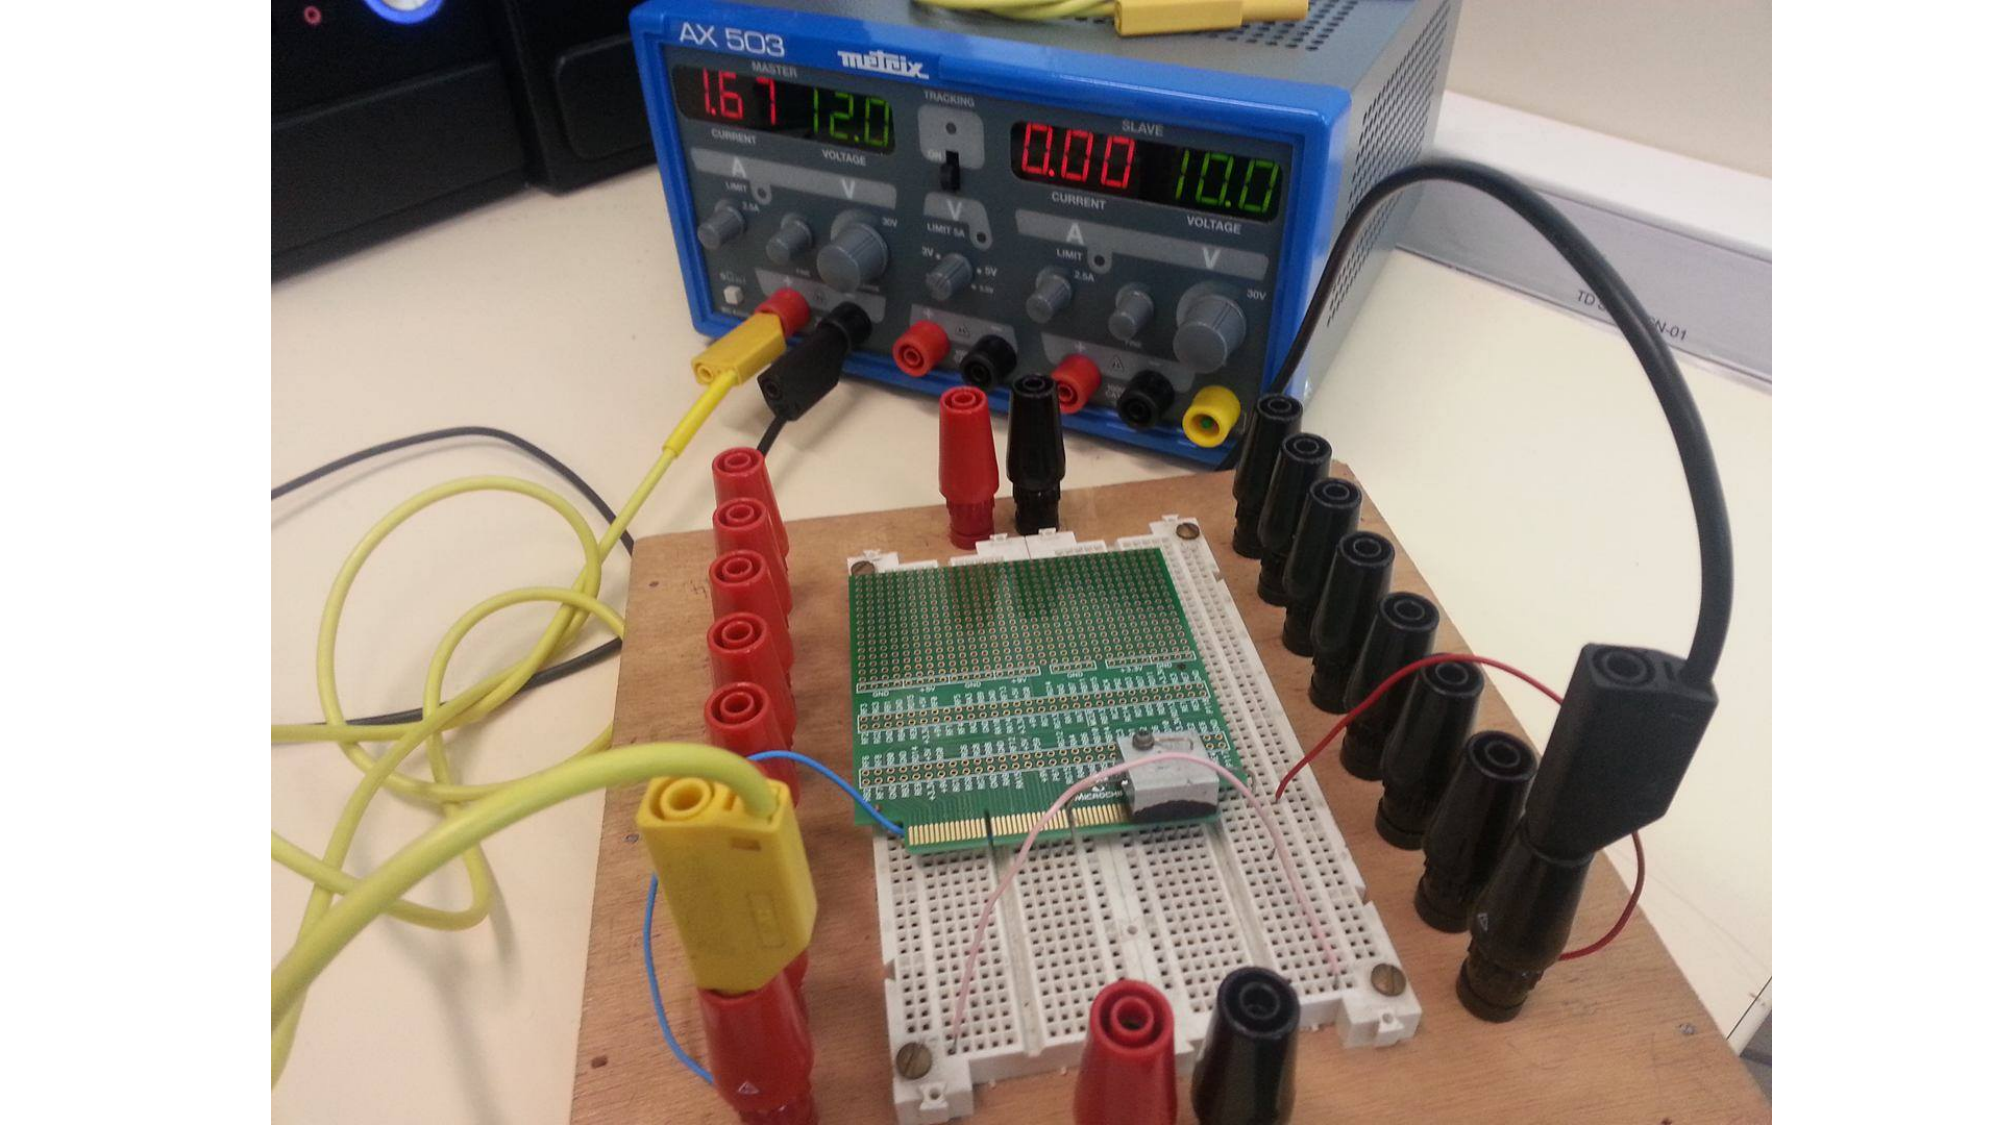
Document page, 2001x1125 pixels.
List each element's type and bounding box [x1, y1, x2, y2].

picture [271, 0, 1772, 1125]
